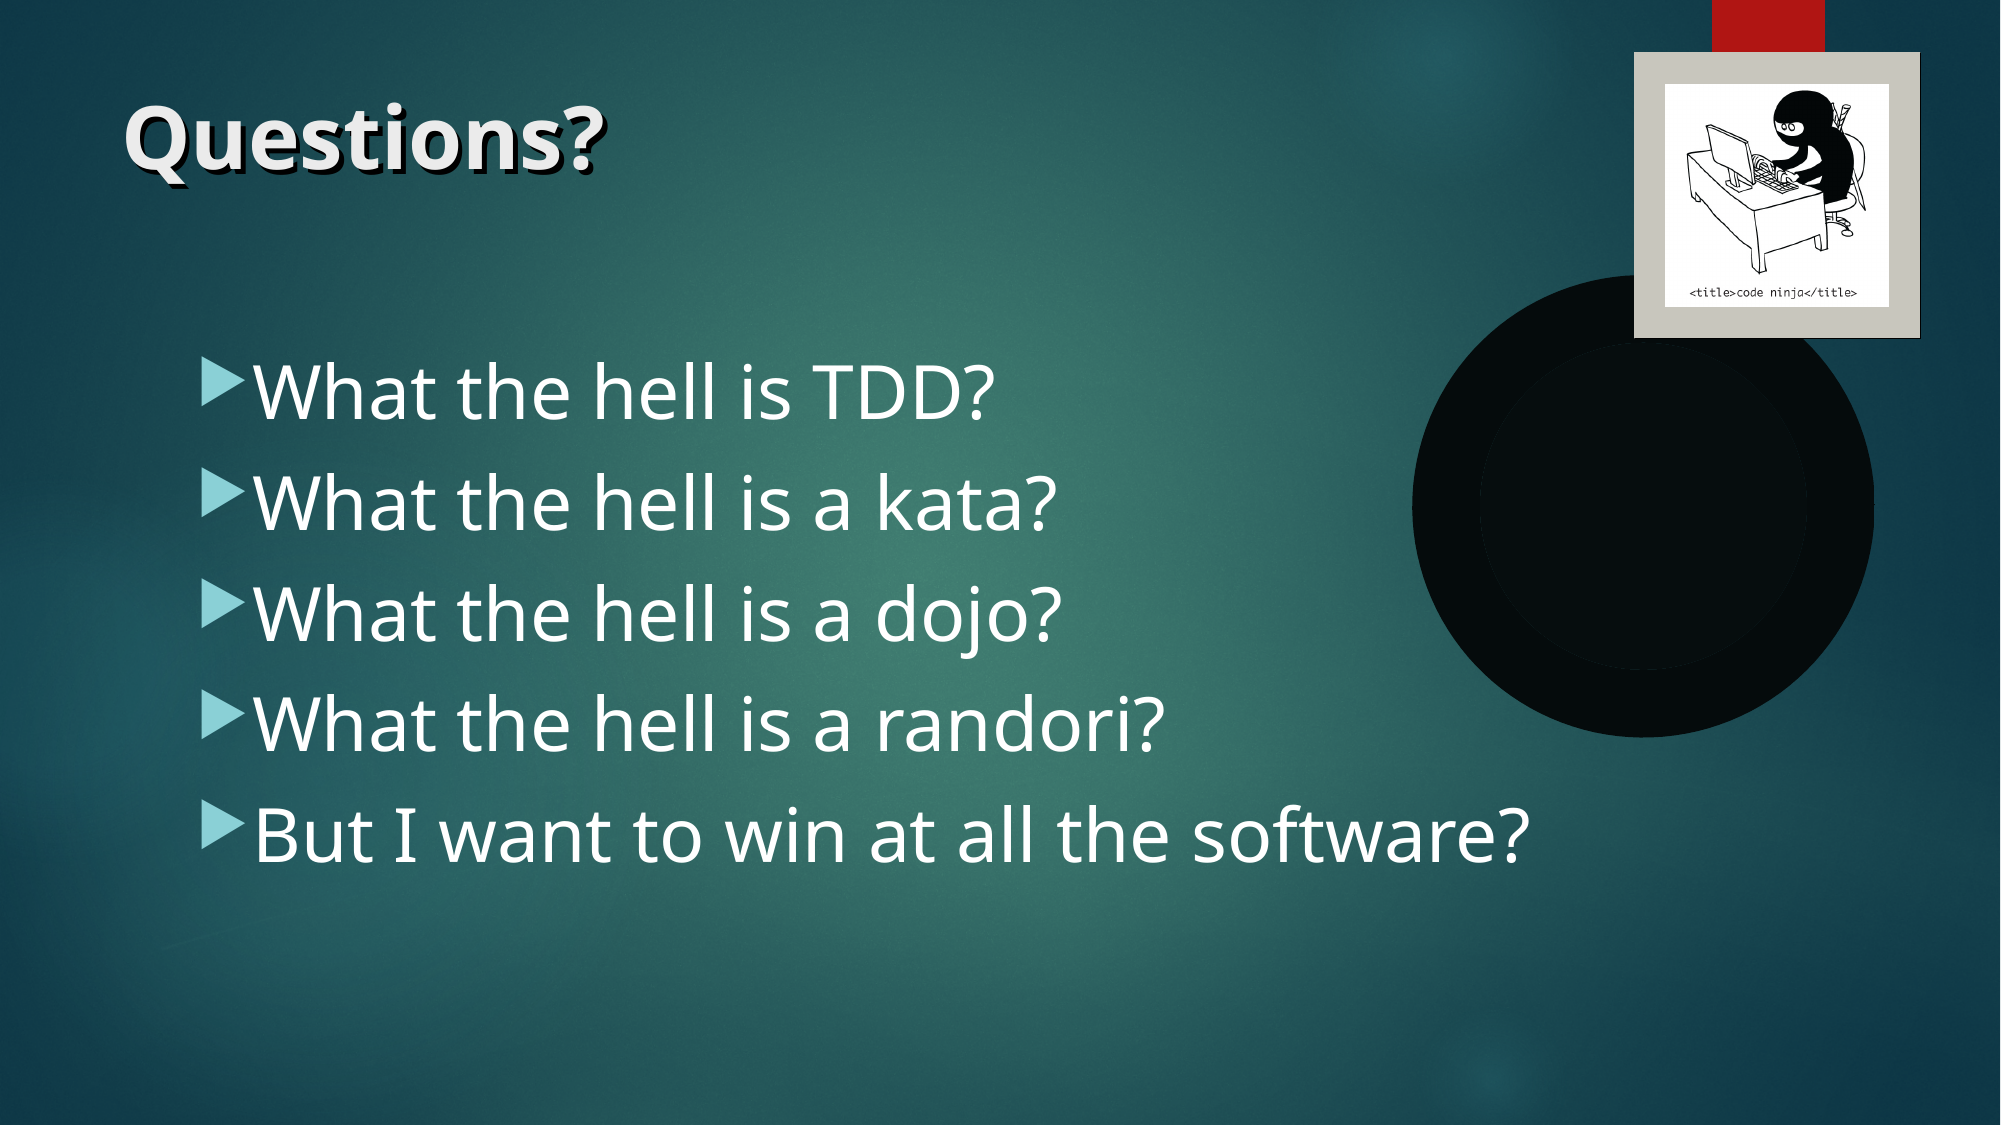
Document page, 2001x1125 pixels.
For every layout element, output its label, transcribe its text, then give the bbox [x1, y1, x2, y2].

list What the hell is TDD? What the hell is a kata? What the hell is a dojo? What the hell is a randori? But I want to win at all the software? [181, 336, 1649, 1026]
title Questions? [106, 74, 1634, 305]
picture [0, 0, 2001, 1125]
picture [1665, 83, 1889, 308]
